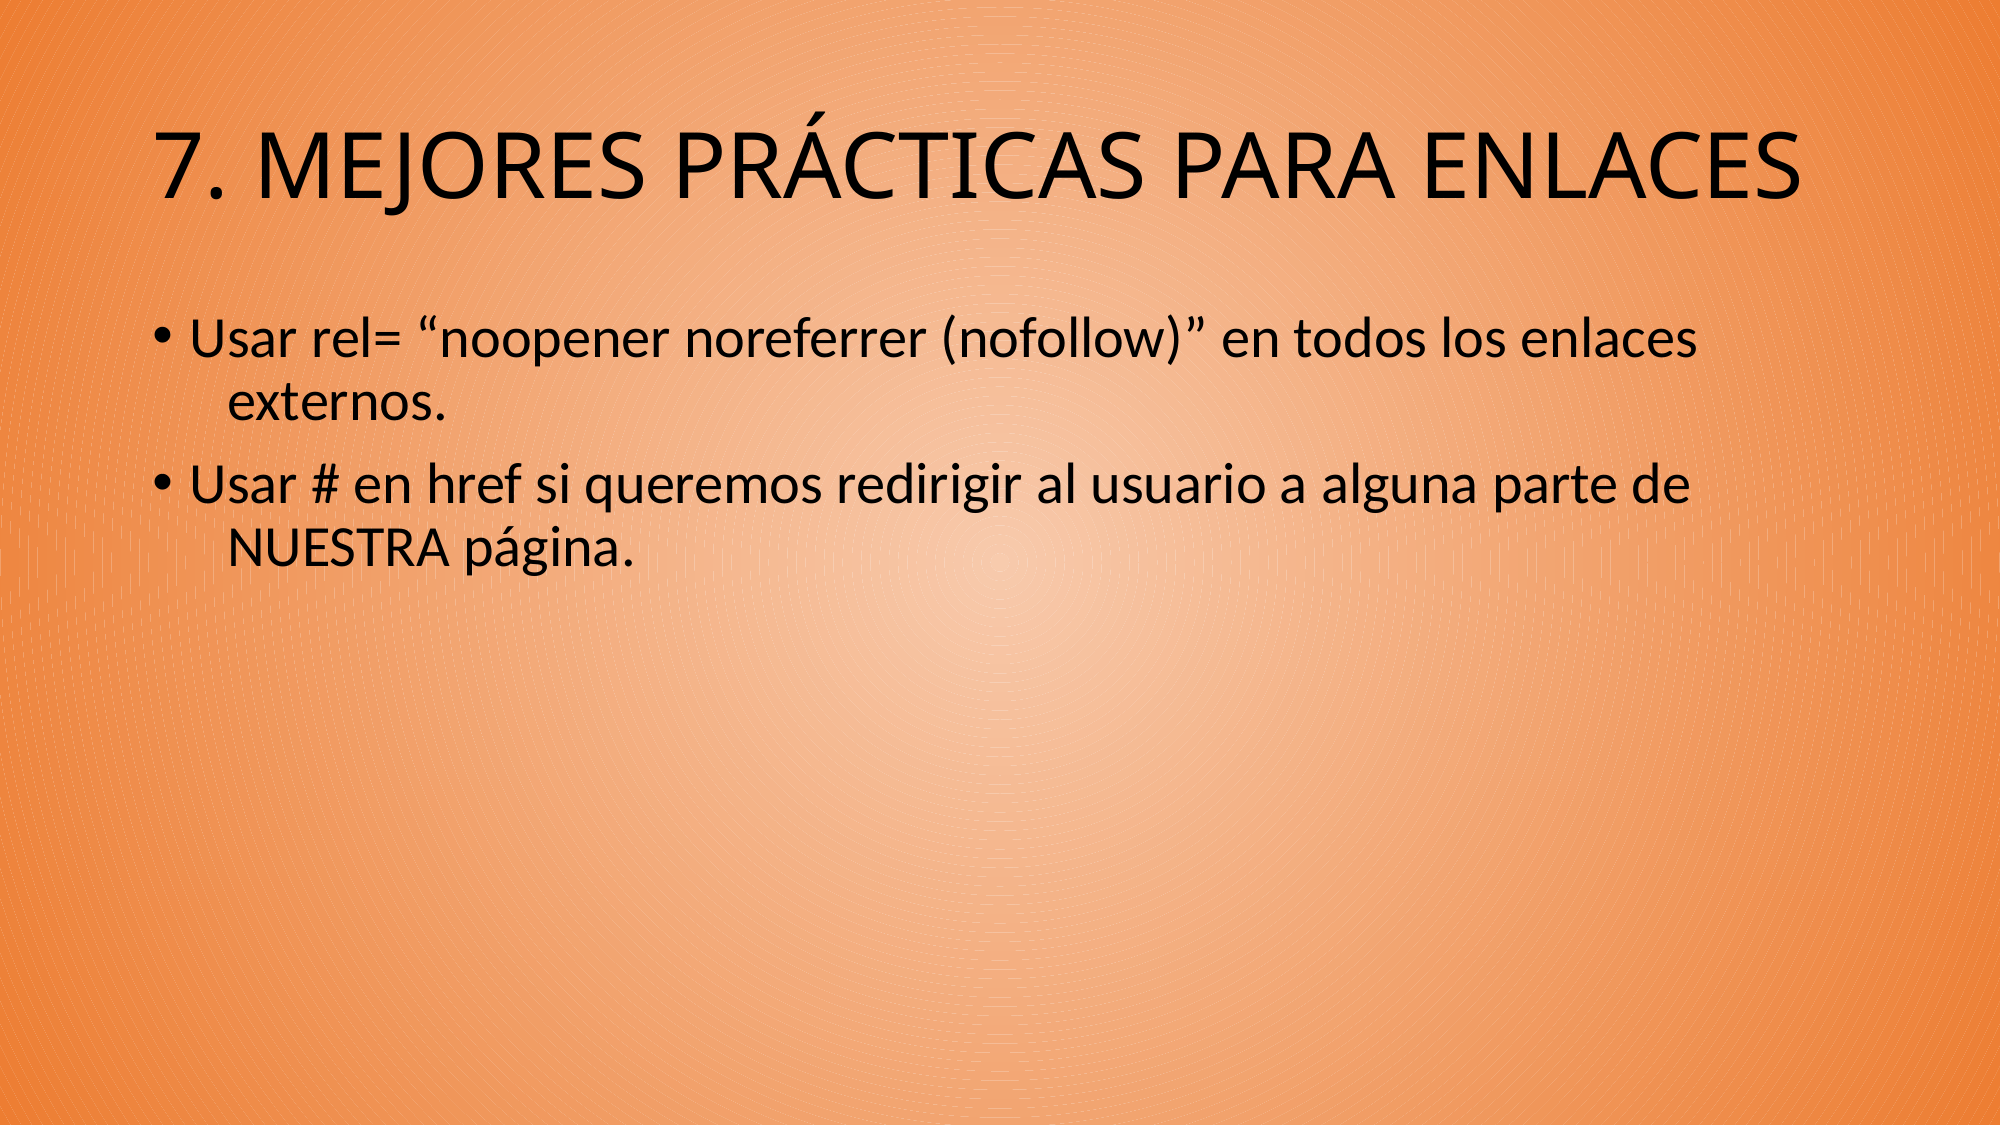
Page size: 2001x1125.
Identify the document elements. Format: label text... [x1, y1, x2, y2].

list Usar rel= “noopener noreferrer (nofollow)” en todos los enlaces externos. Usar # en href si queremos redirigir al usuario a alguna parte de NUESTRA página. [137, 299, 1863, 1014]
title 7. MEJORES PRÁCTICAS PARA ENLACES [137, 59, 1863, 278]
